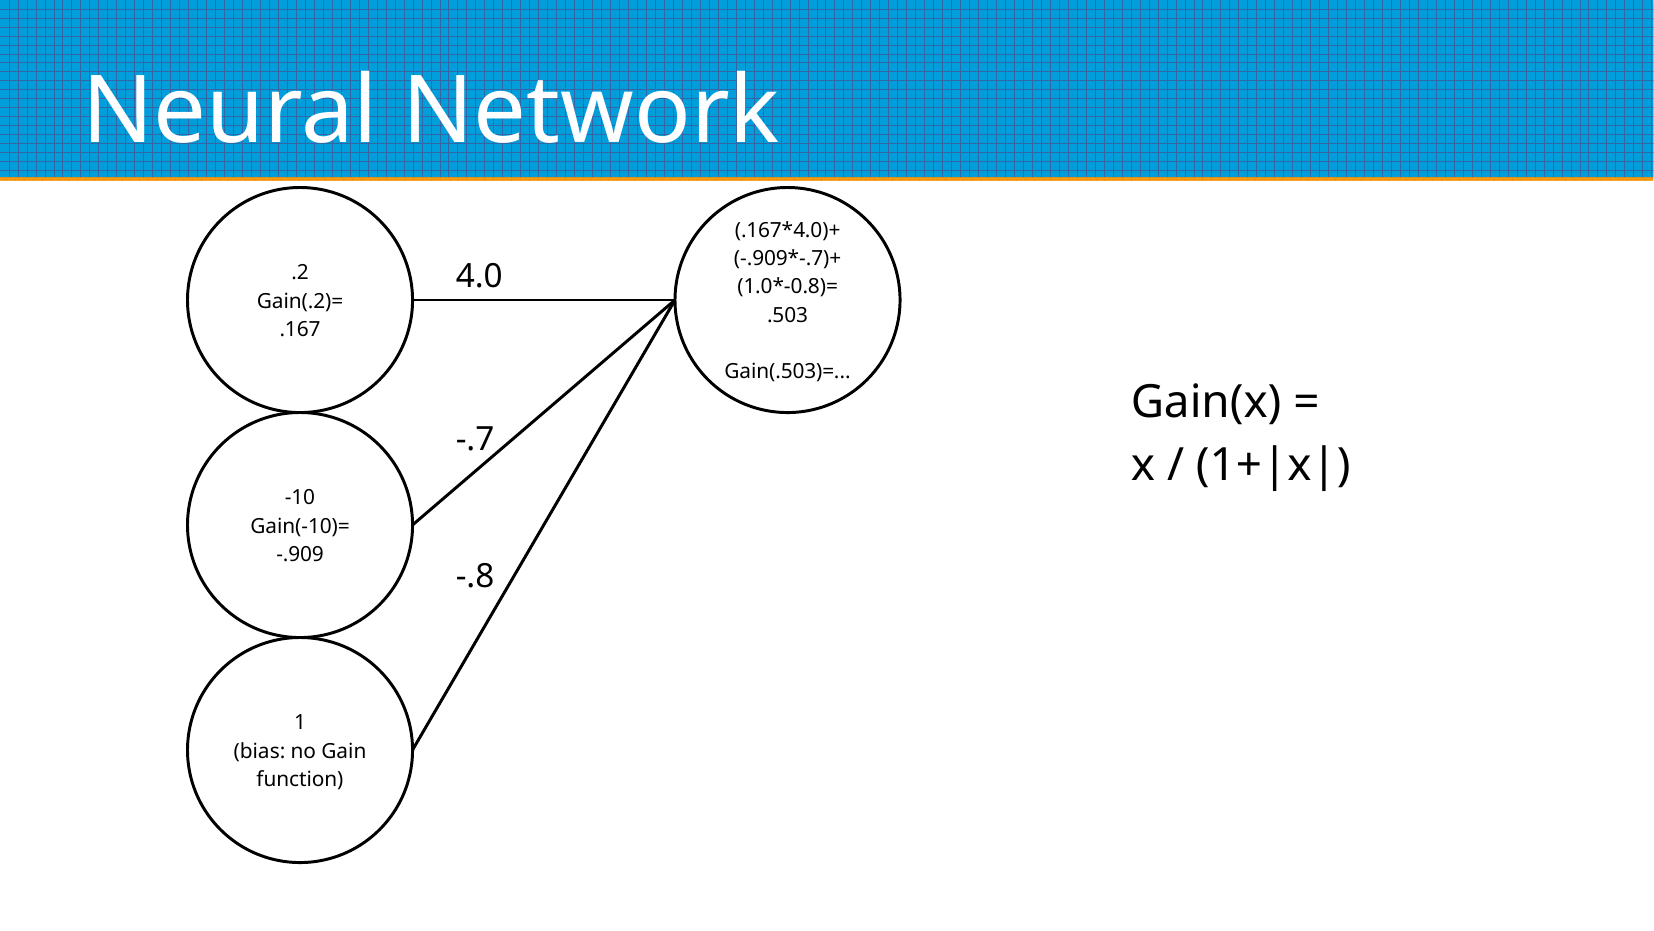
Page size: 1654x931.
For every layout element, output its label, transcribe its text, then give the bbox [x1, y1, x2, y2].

text_box 1 (bias: no Gain function) [187, 637, 413, 863]
text_box -10 Gain(-10)= -.909 [187, 412, 413, 638]
text_box 4.0 [450, 249, 526, 301]
text_box -.7 [450, 412, 526, 463]
text_box -.8 [502, 561, 526, 601]
text_box (.167*4.0)+(-.909*-.7)+ (1.0*-0.8)= .503 Gain(.503)=... [675, 187, 901, 413]
title Neural Network [82, 14, 1571, 171]
text_box -.8 [450, 549, 526, 601]
text_box Gain(x) = x / (1+|x|) [1125, 371, 1501, 491]
text_box .2 Gain(.2)= .167 [187, 187, 413, 413]
